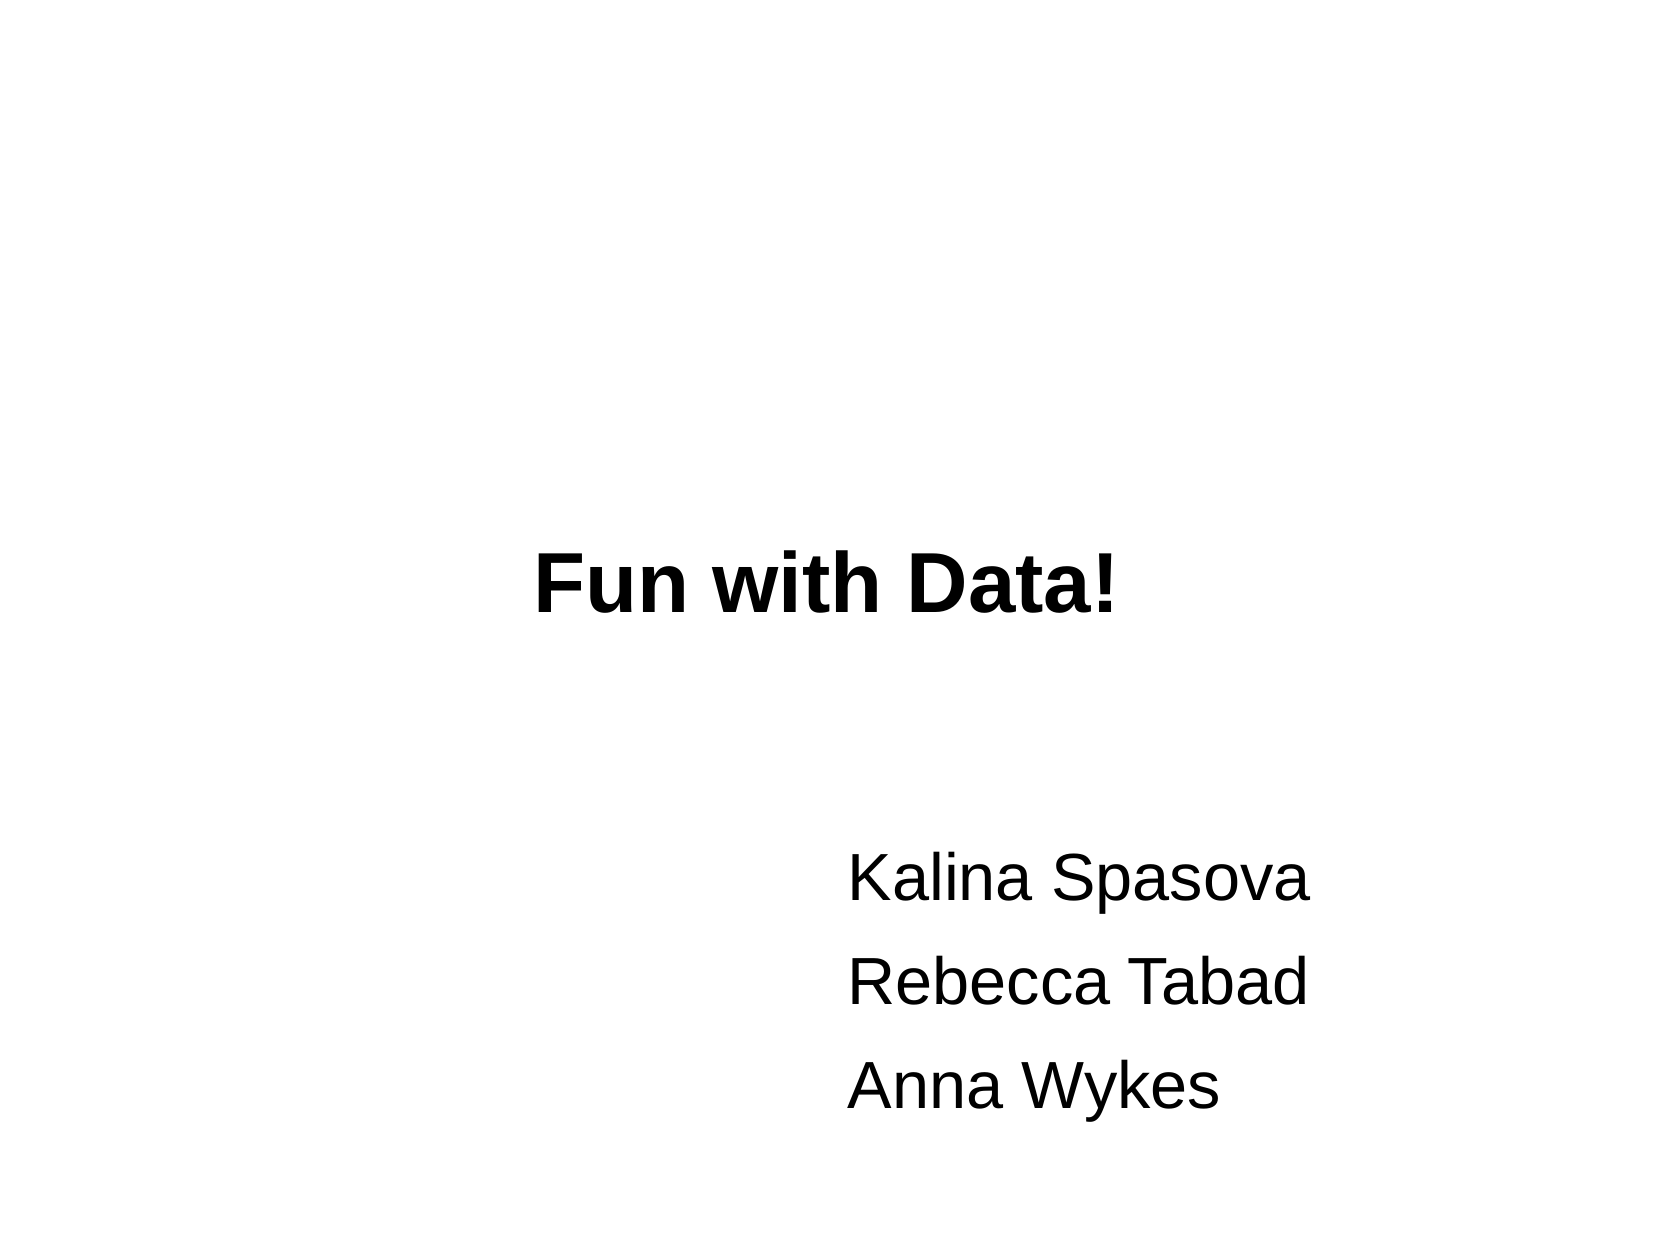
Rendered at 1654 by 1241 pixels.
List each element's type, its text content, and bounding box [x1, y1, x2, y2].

list Kalina Spasova Rebecca Tabad Anna Wykes [847, 840, 1426, 1184]
list Fun with Data! [82, 290, 1571, 634]
